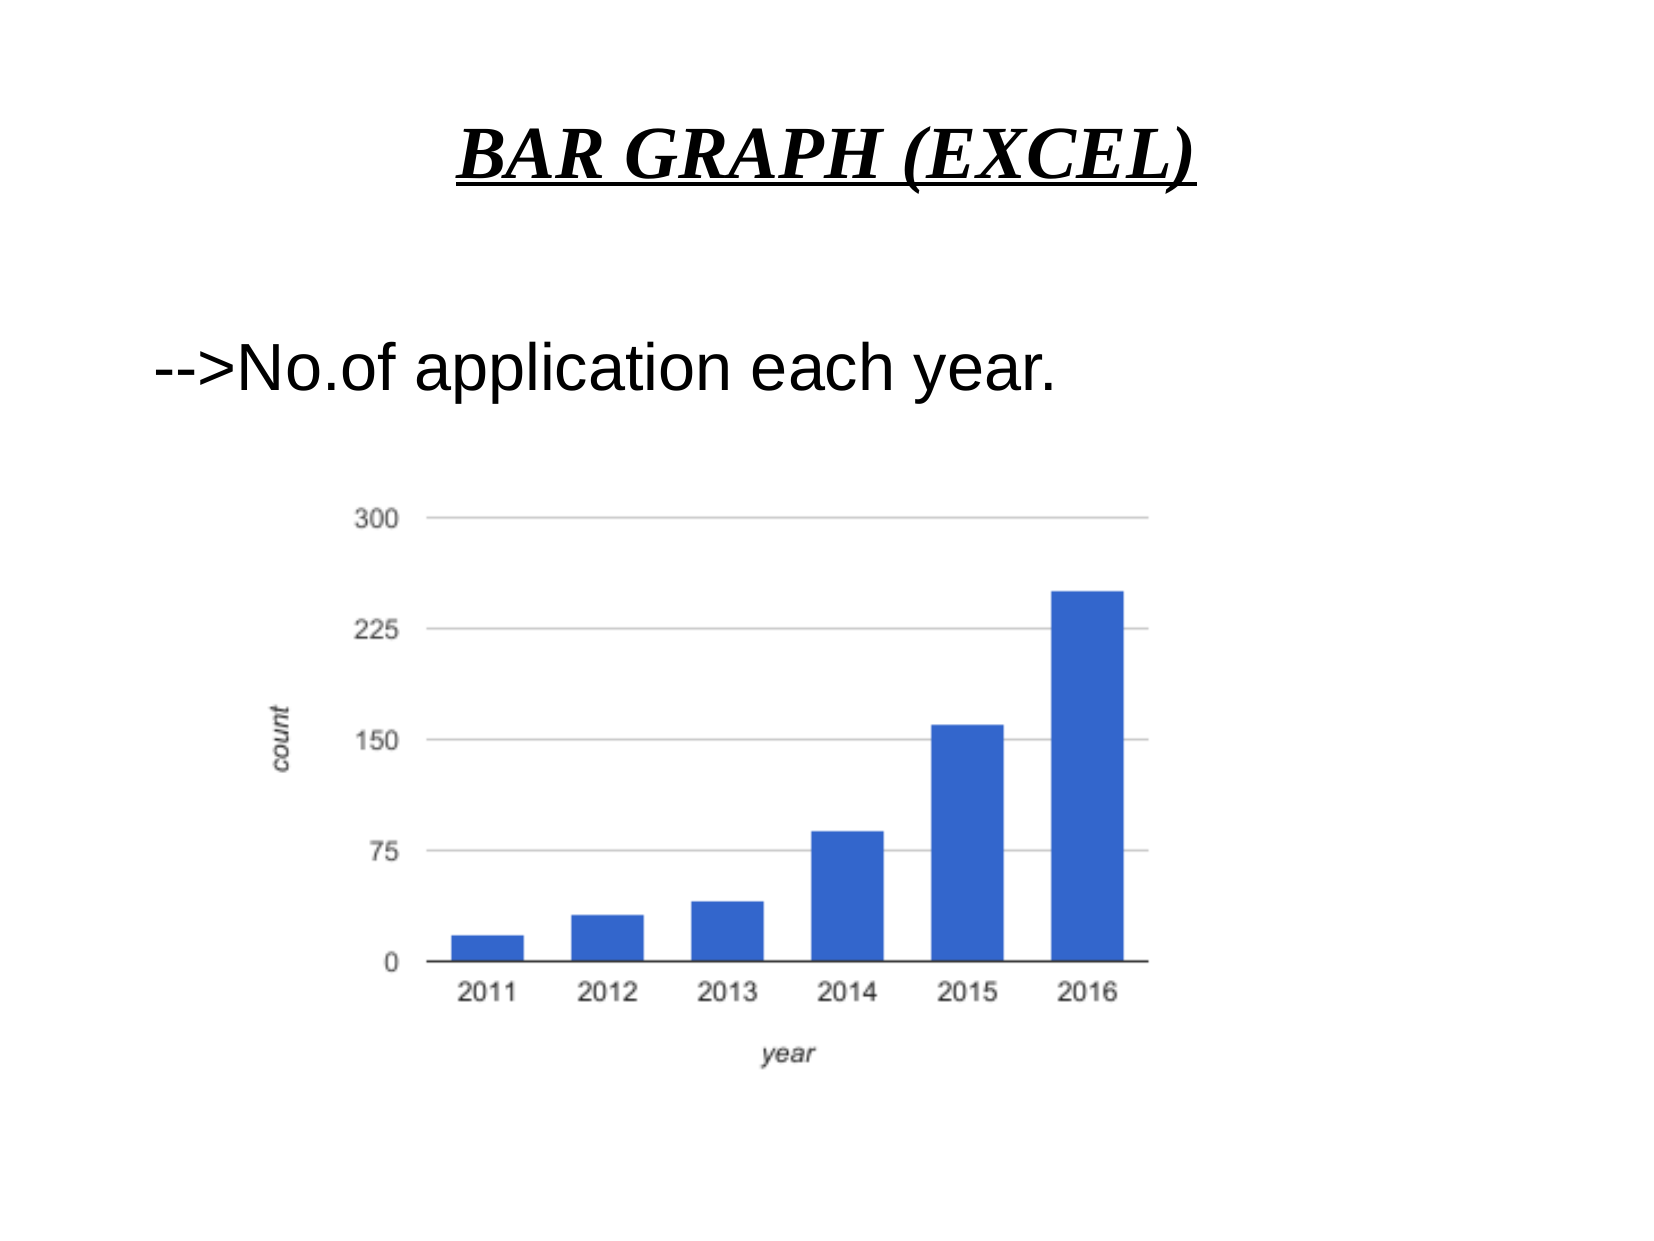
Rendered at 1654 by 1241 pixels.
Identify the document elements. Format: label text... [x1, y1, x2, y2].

title BAR GRAPH (EXCEL) [82, 49, 1571, 225]
picture [203, 945, 1371, 1099]
list -->No.of application each year. [82, 225, 1571, 945]
